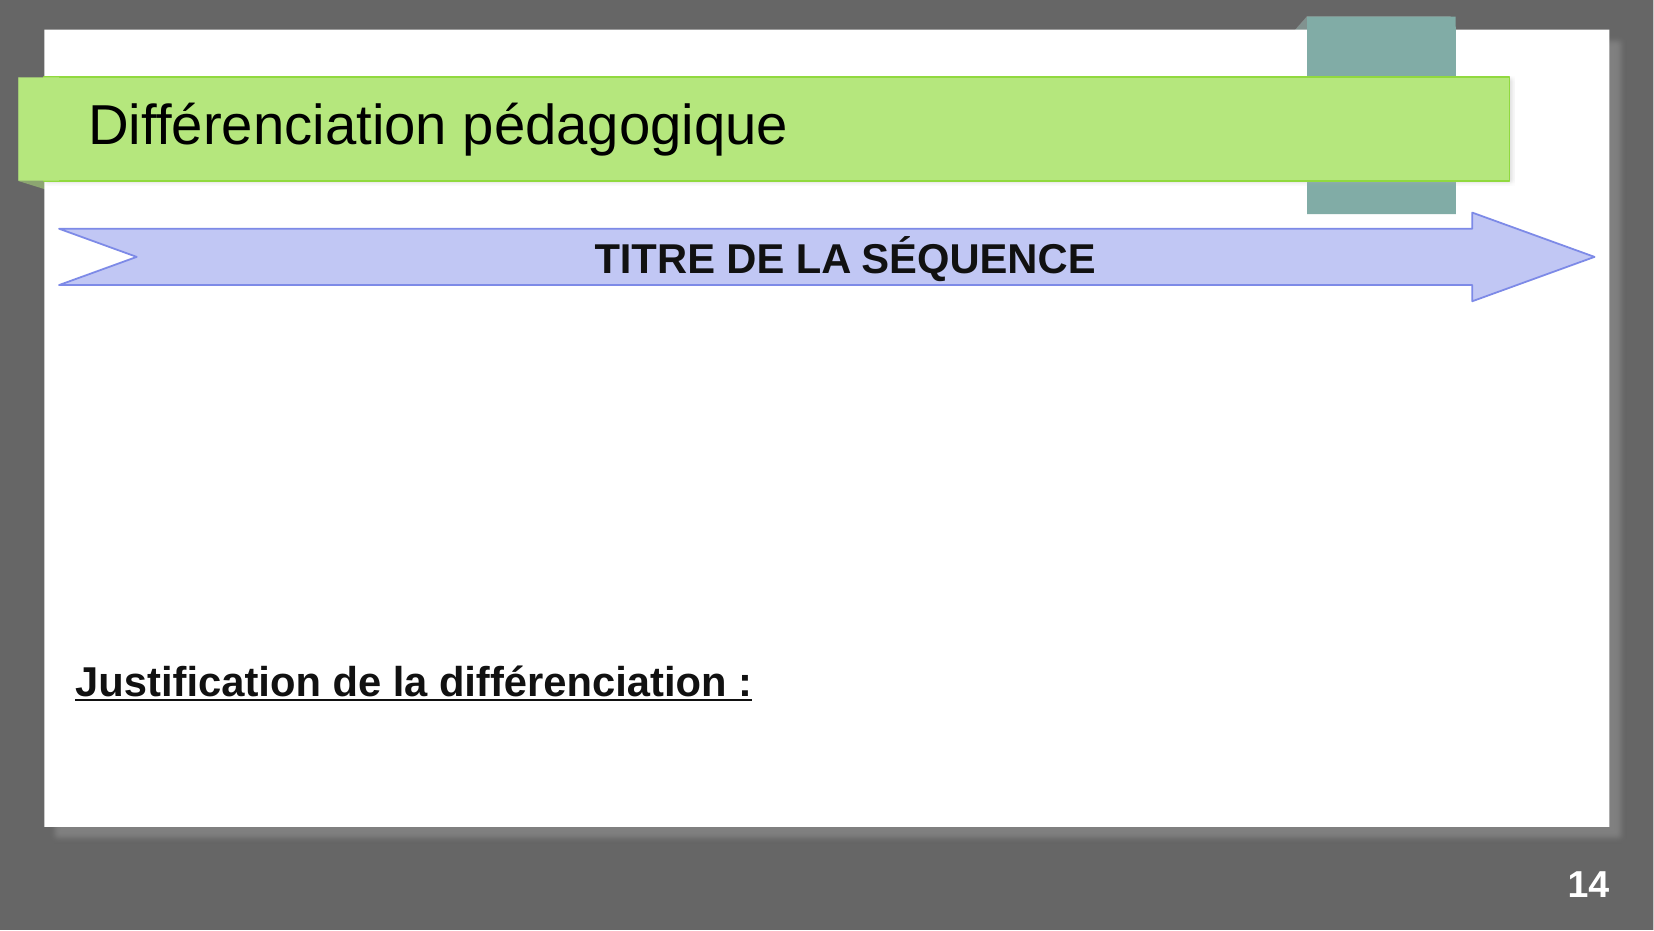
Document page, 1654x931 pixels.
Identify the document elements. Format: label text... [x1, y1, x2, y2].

list TITRE DE LA SÉQUENCE [210, 234, 1481, 284]
list Justification de la différenciation : [75, 655, 1565, 709]
text_box <numéro> [974, 856, 1625, 916]
text_box [59, 212, 1595, 302]
title Différenciation pédagogique [88, 73, 1506, 178]
